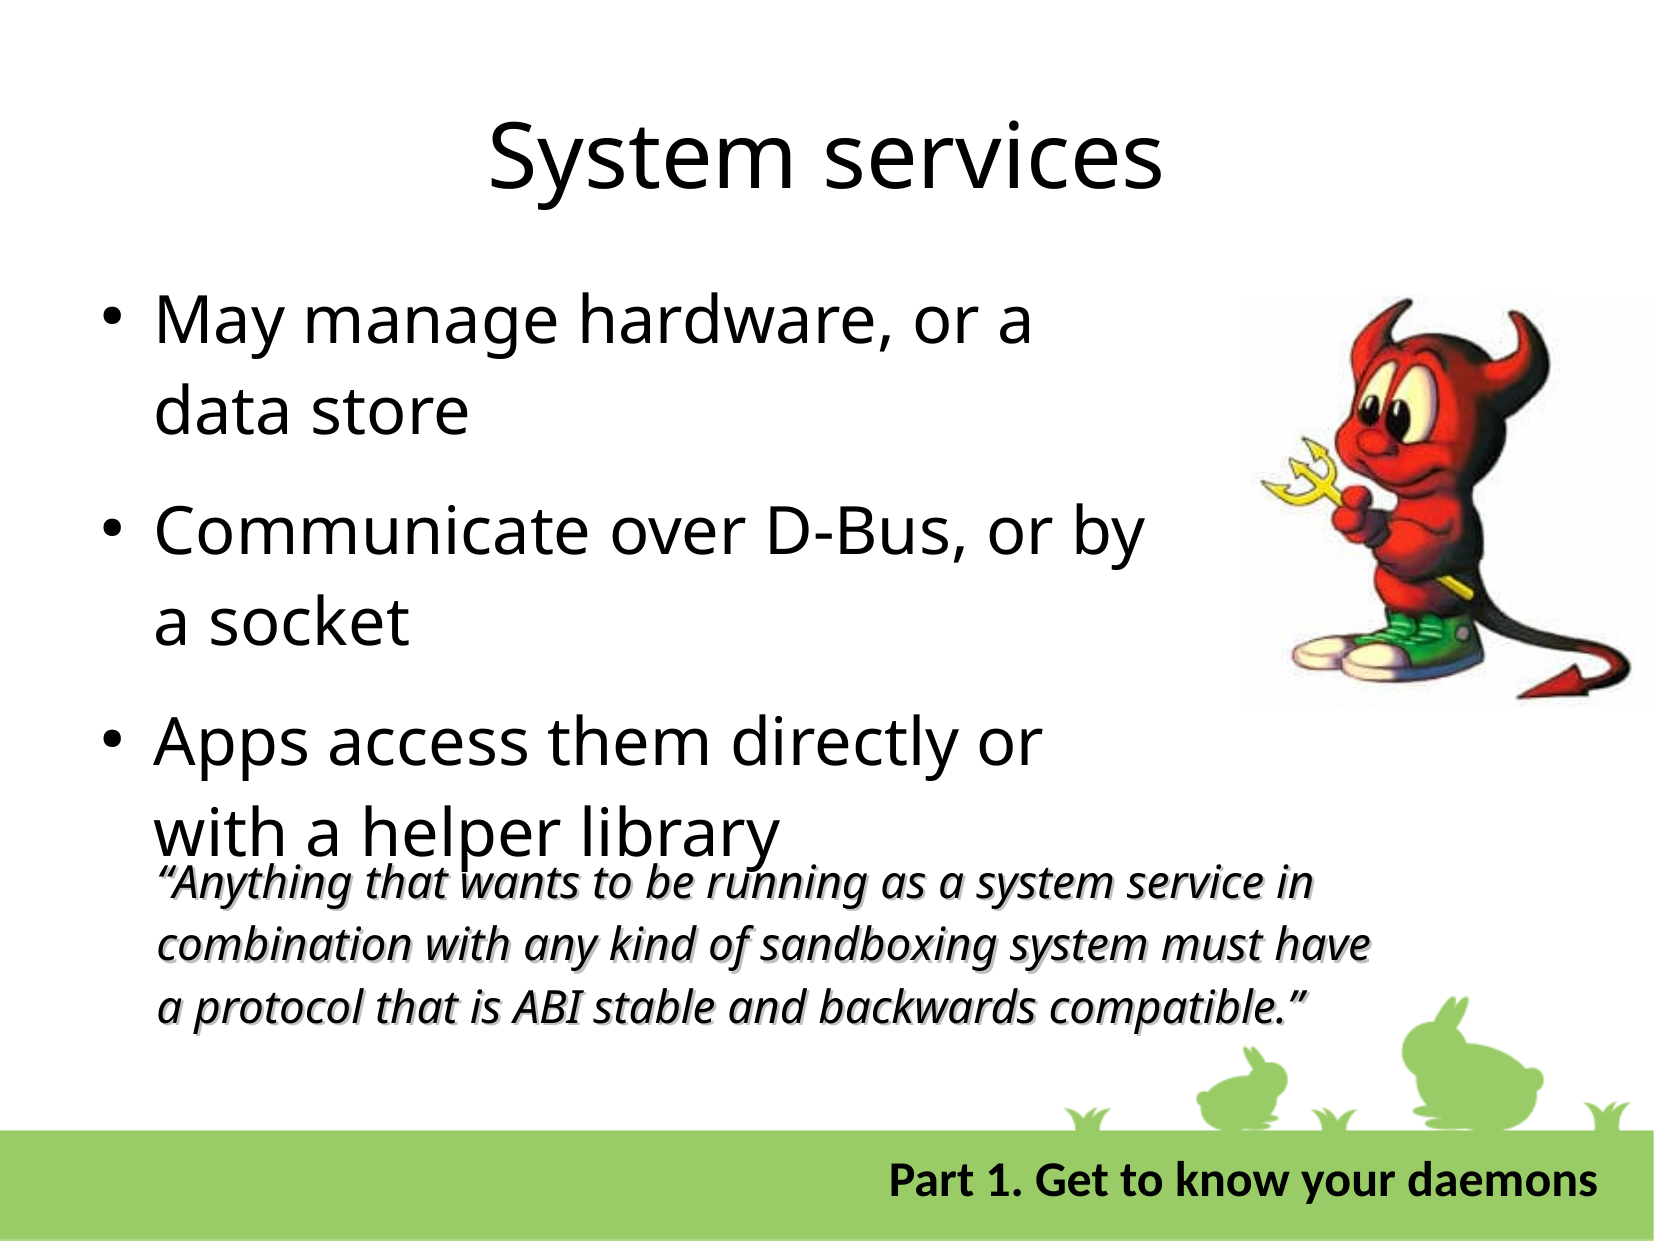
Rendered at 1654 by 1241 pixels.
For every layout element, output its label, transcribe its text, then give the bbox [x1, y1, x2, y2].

title System services [82, 49, 1571, 257]
text_box “Anything that wants to be running as a system service in combination with any kind of sandboxing system must have a protocol that is ABI stable and backwards compatible.” [141, 841, 1394, 1022]
list May manage hardware, or a data store Communicate over D-Bus, or by a socket Apps access them directly or with a helper library [82, 272, 1170, 992]
picture [0, 0, 1654, 1241]
text_box Part 1. Get to know your daemons [874, 1151, 1614, 1217]
